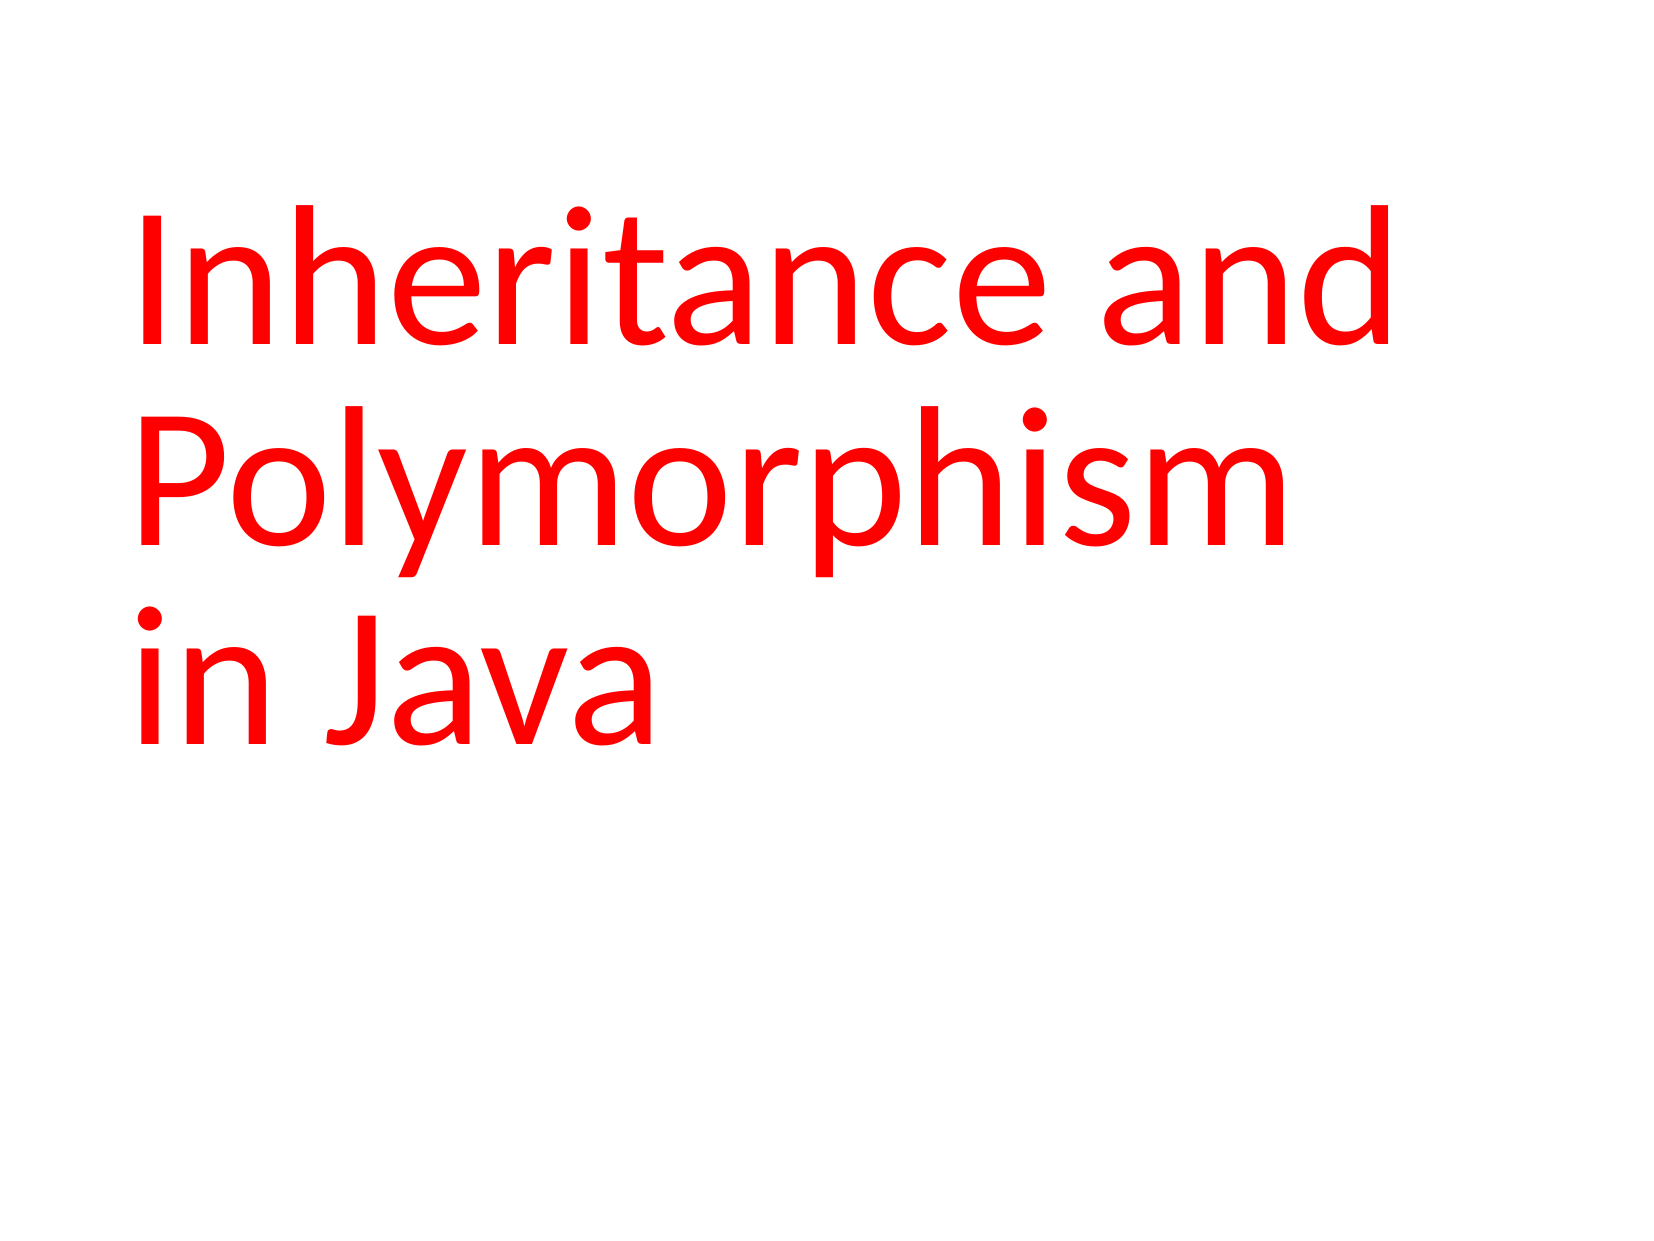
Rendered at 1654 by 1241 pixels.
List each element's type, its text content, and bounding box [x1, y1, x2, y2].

text_box Inheritance and Polymorphism in Java [112, 187, 1654, 936]
